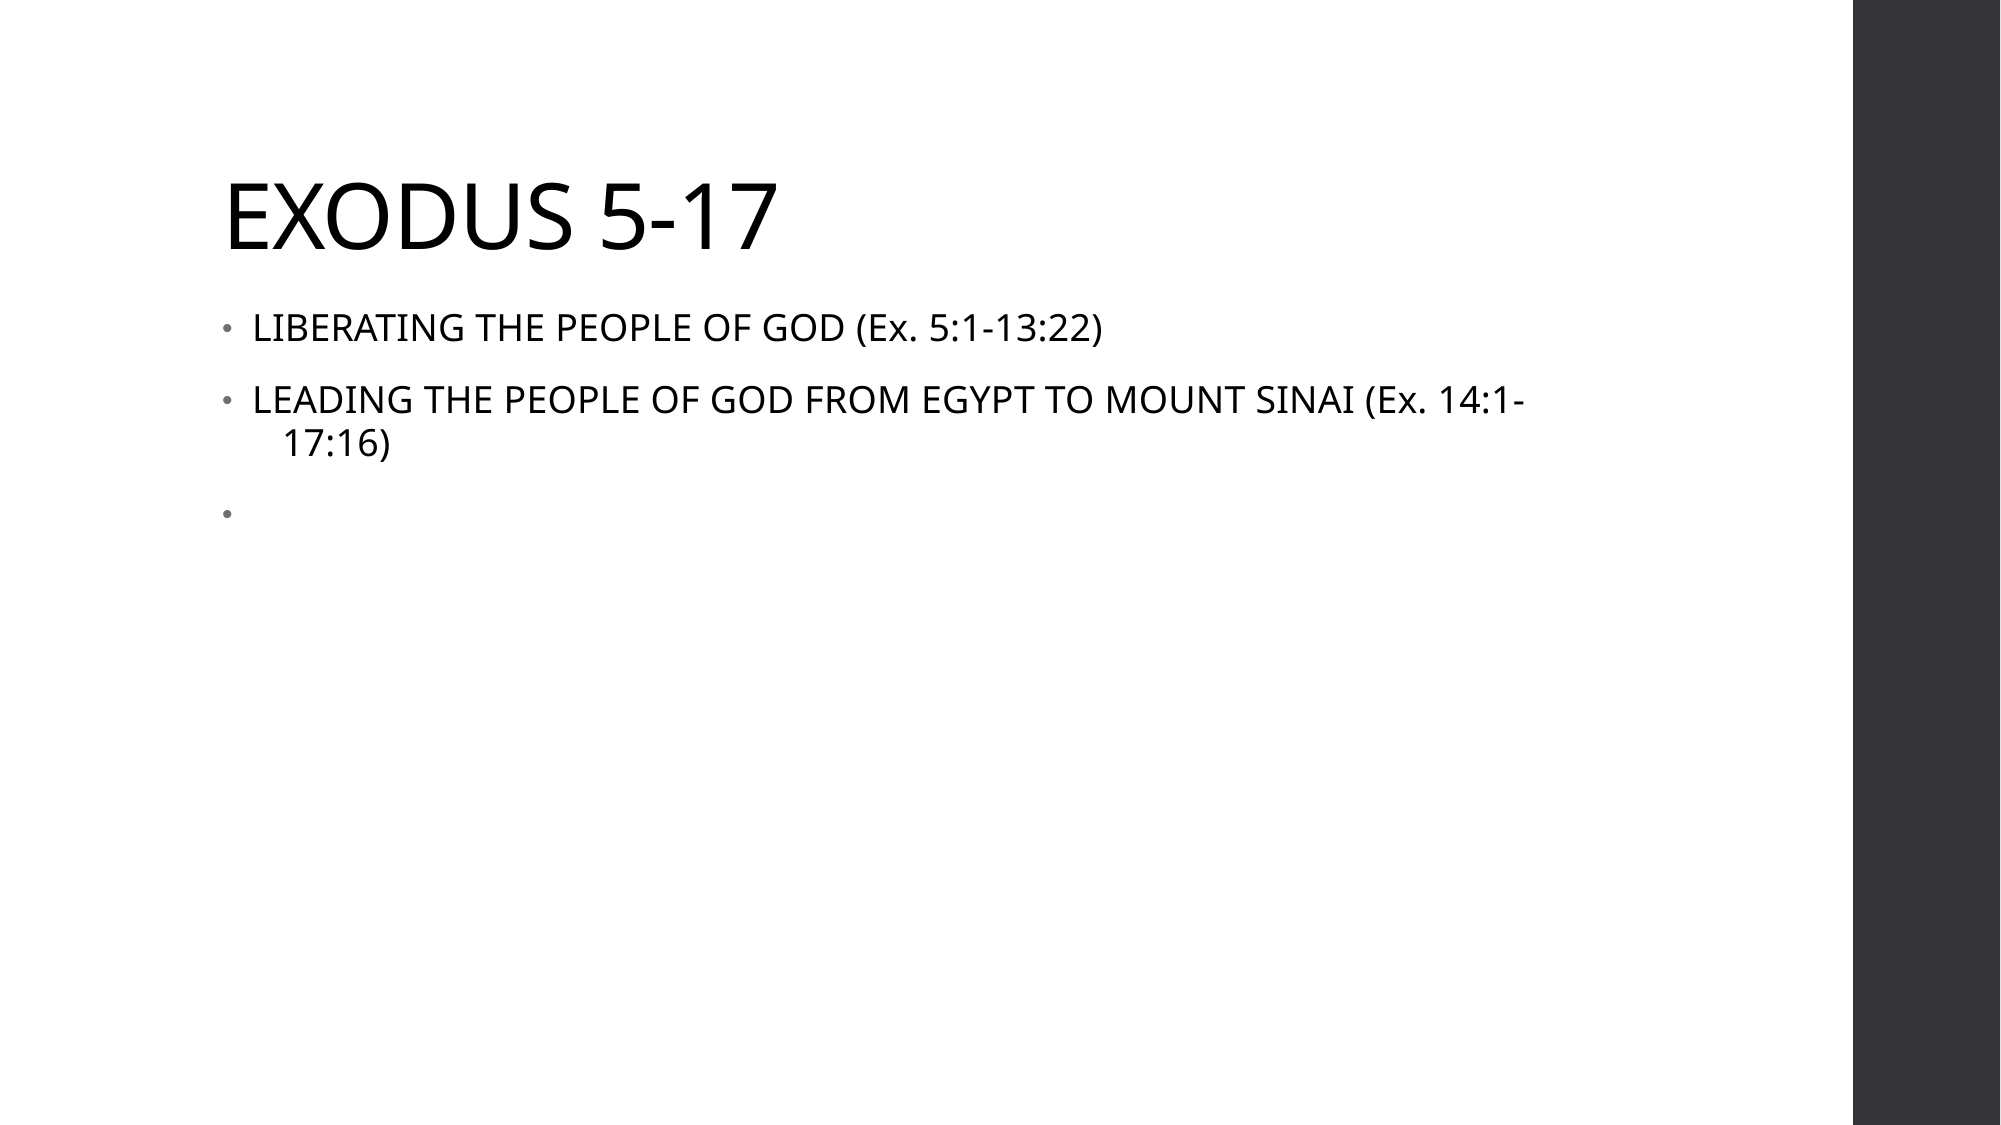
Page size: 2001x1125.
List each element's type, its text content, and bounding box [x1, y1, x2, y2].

title EXODUS 5-17 [206, 60, 1797, 278]
list LIBERATING THE PEOPLE OF GOD (Ex. 5:1-13:22) LEADING THE PEOPLE OF GOD FROM EGYPT TO MOUNT SINAI (Ex. 14:1-17:16) [206, 299, 1617, 1014]
